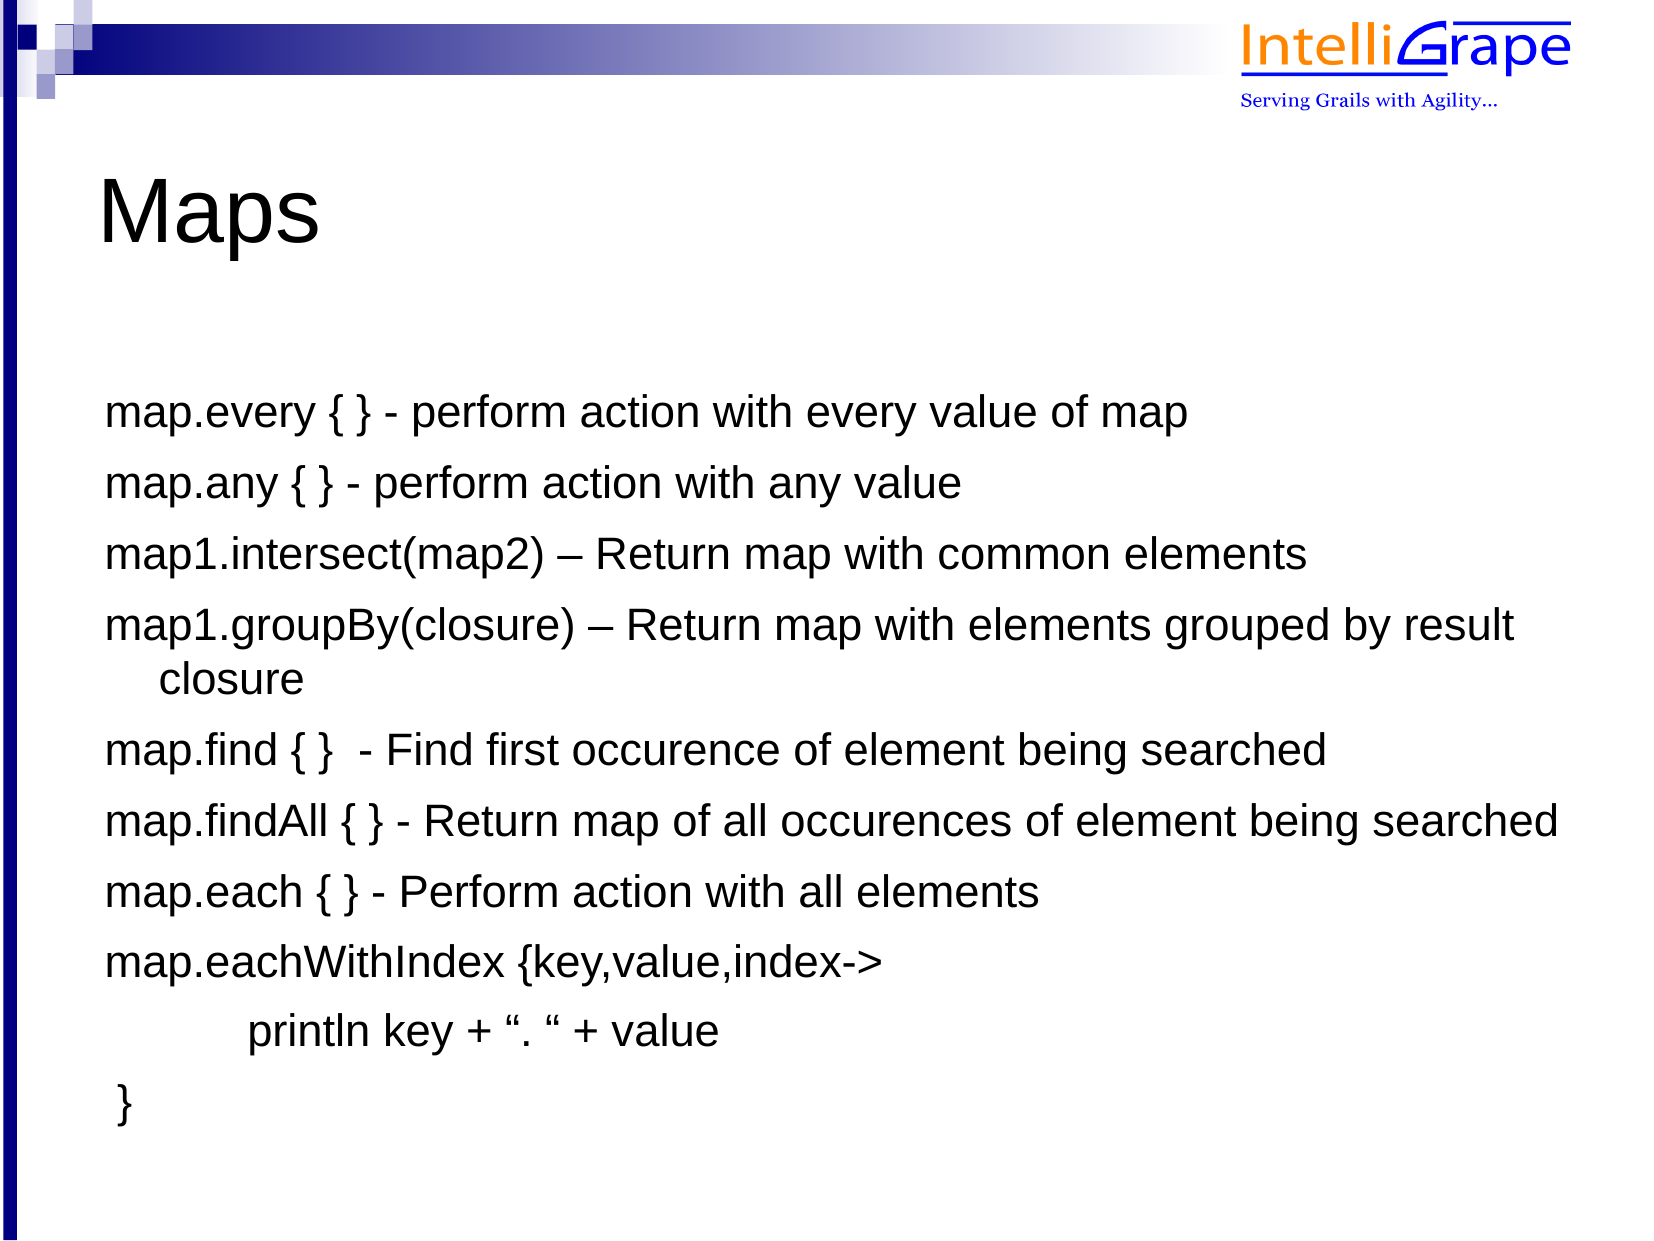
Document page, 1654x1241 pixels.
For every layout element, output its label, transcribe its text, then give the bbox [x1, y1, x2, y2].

title Maps [82, 82, 1570, 330]
picture [1240, 14, 1571, 111]
list map.every { } - perform action with every value of map map.any { } - perform action with any value map1.intersect(map2) – Return map with common elements map1.groupBy(closure) – Return map with elements grouped by result closure map.find { } - Find first occurence of element being searched map.findAll { } - Return map of all occurences of element being searched map.each { } - Perform action with all elements map.eachWithIndex {key,value,index-> println key + “. “ + value } [88, 375, 1576, 1193]
